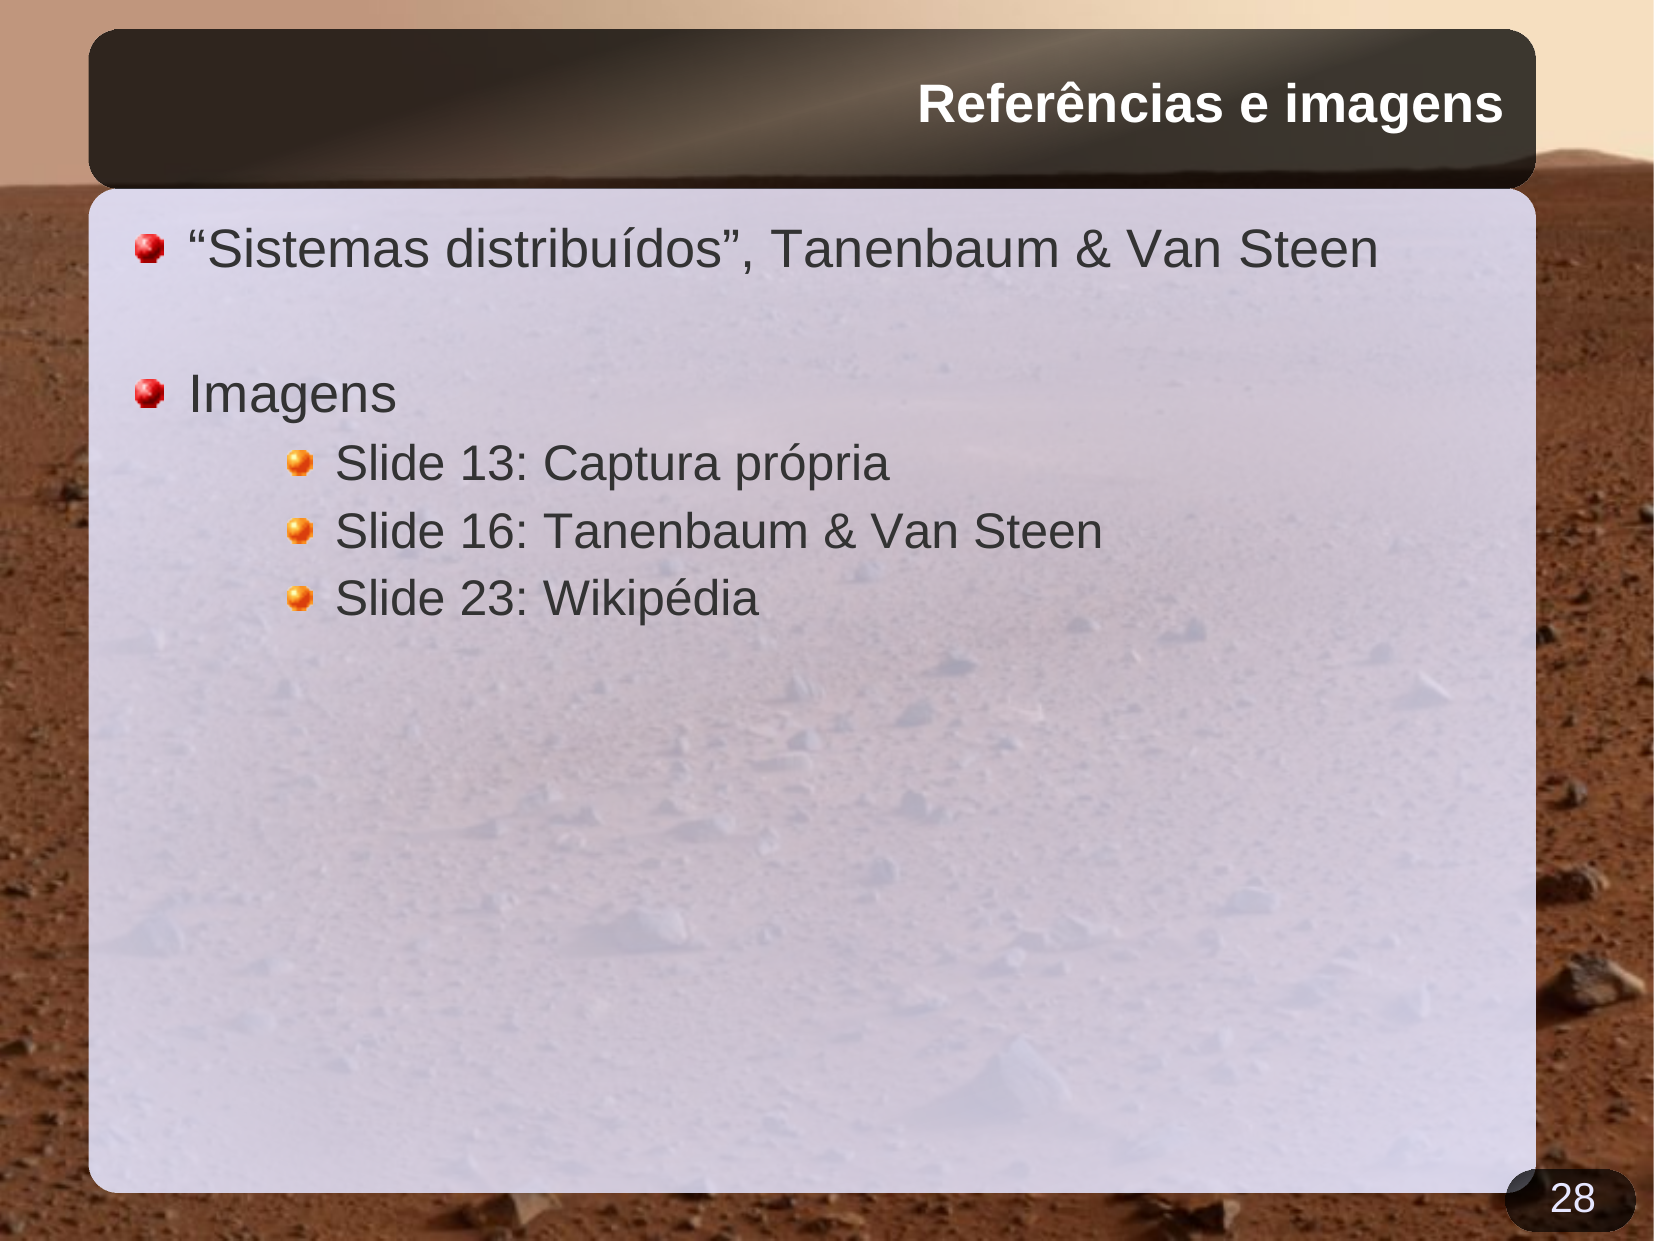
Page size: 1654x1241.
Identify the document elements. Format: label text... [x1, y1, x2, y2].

title Referências e imagens [118, 59, 1506, 148]
list “Sistemas distribuídos”, Tanenbaum & Van Steen Imagens Slide 13: Captura própria Slide 16: Tanenbaum & Van Steen Slide 23: Wikipédia [118, 218, 1477, 1164]
picture [0, 0, 1654, 1241]
